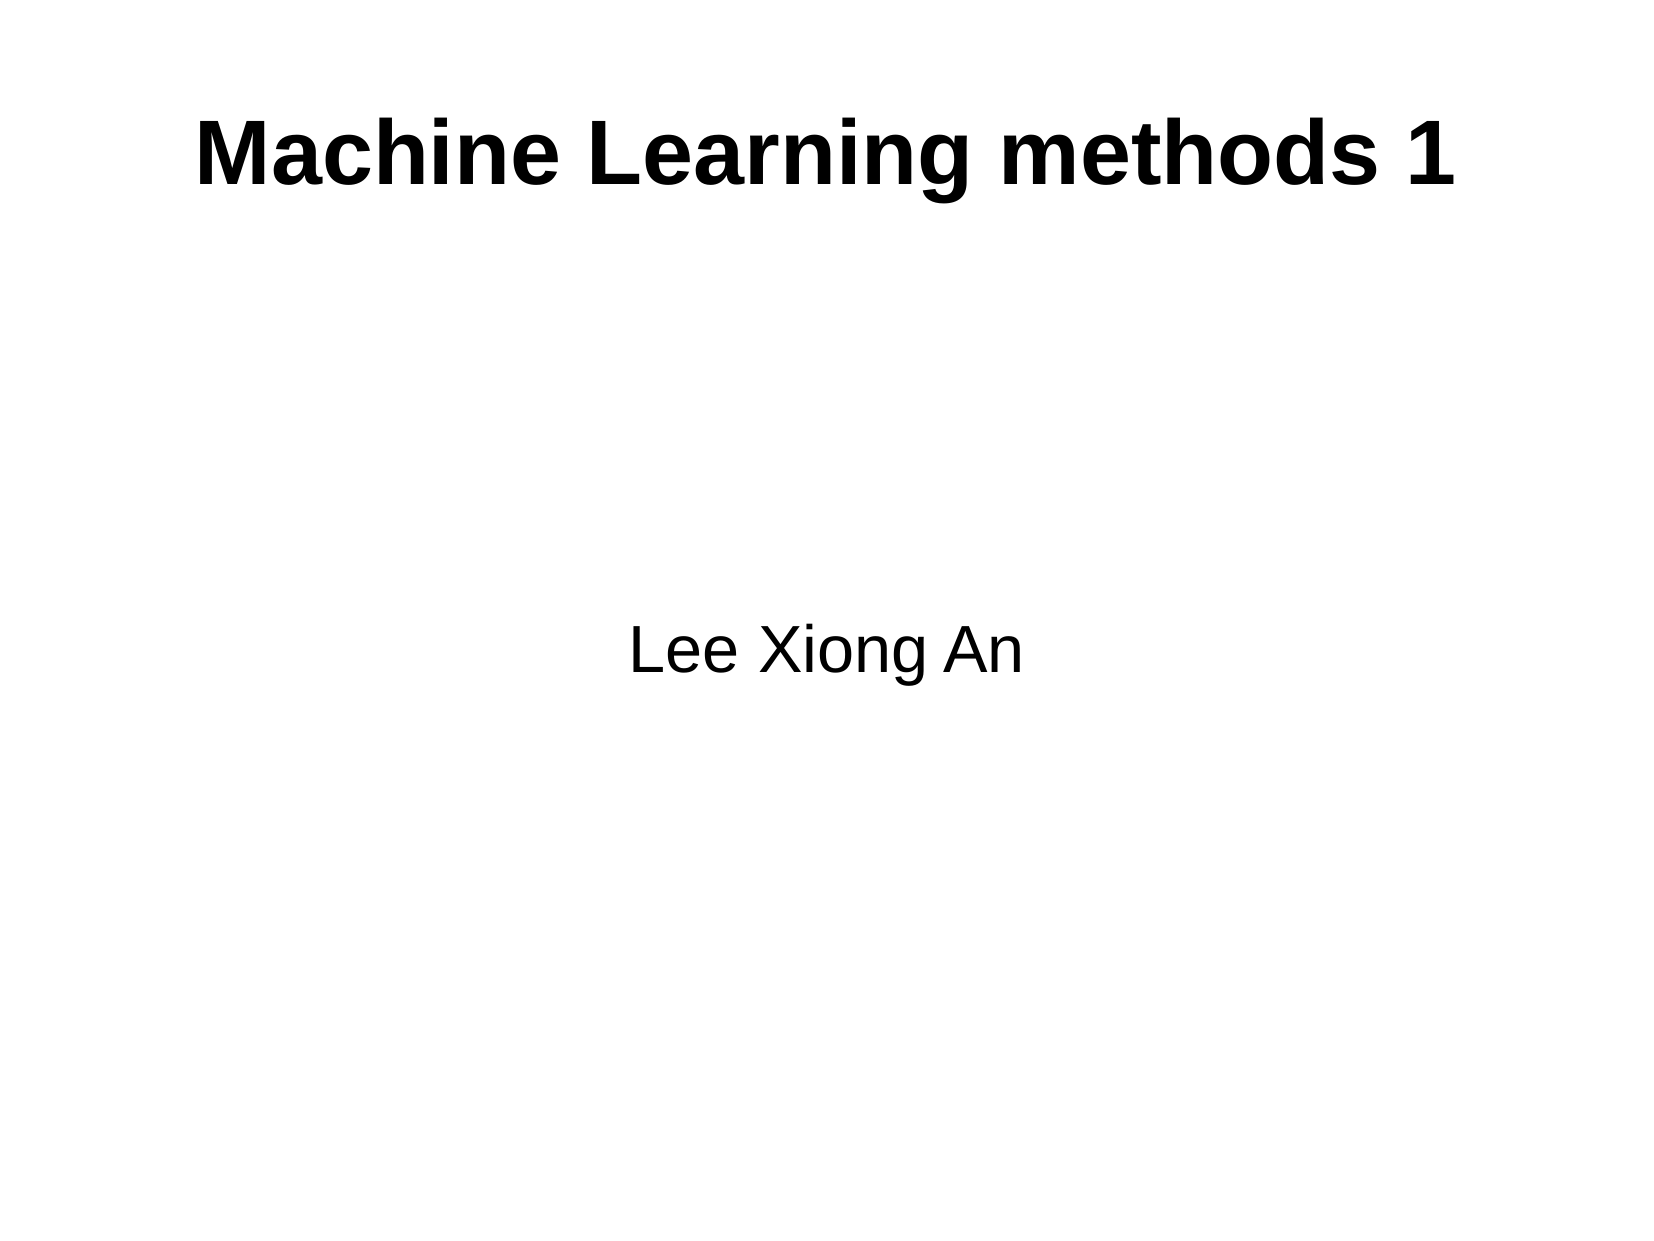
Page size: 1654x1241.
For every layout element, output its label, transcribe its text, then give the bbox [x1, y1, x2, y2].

subtitle Lee Xiong An [82, 290, 1571, 1010]
title Machine Learning methods 1 [82, 49, 1571, 257]
